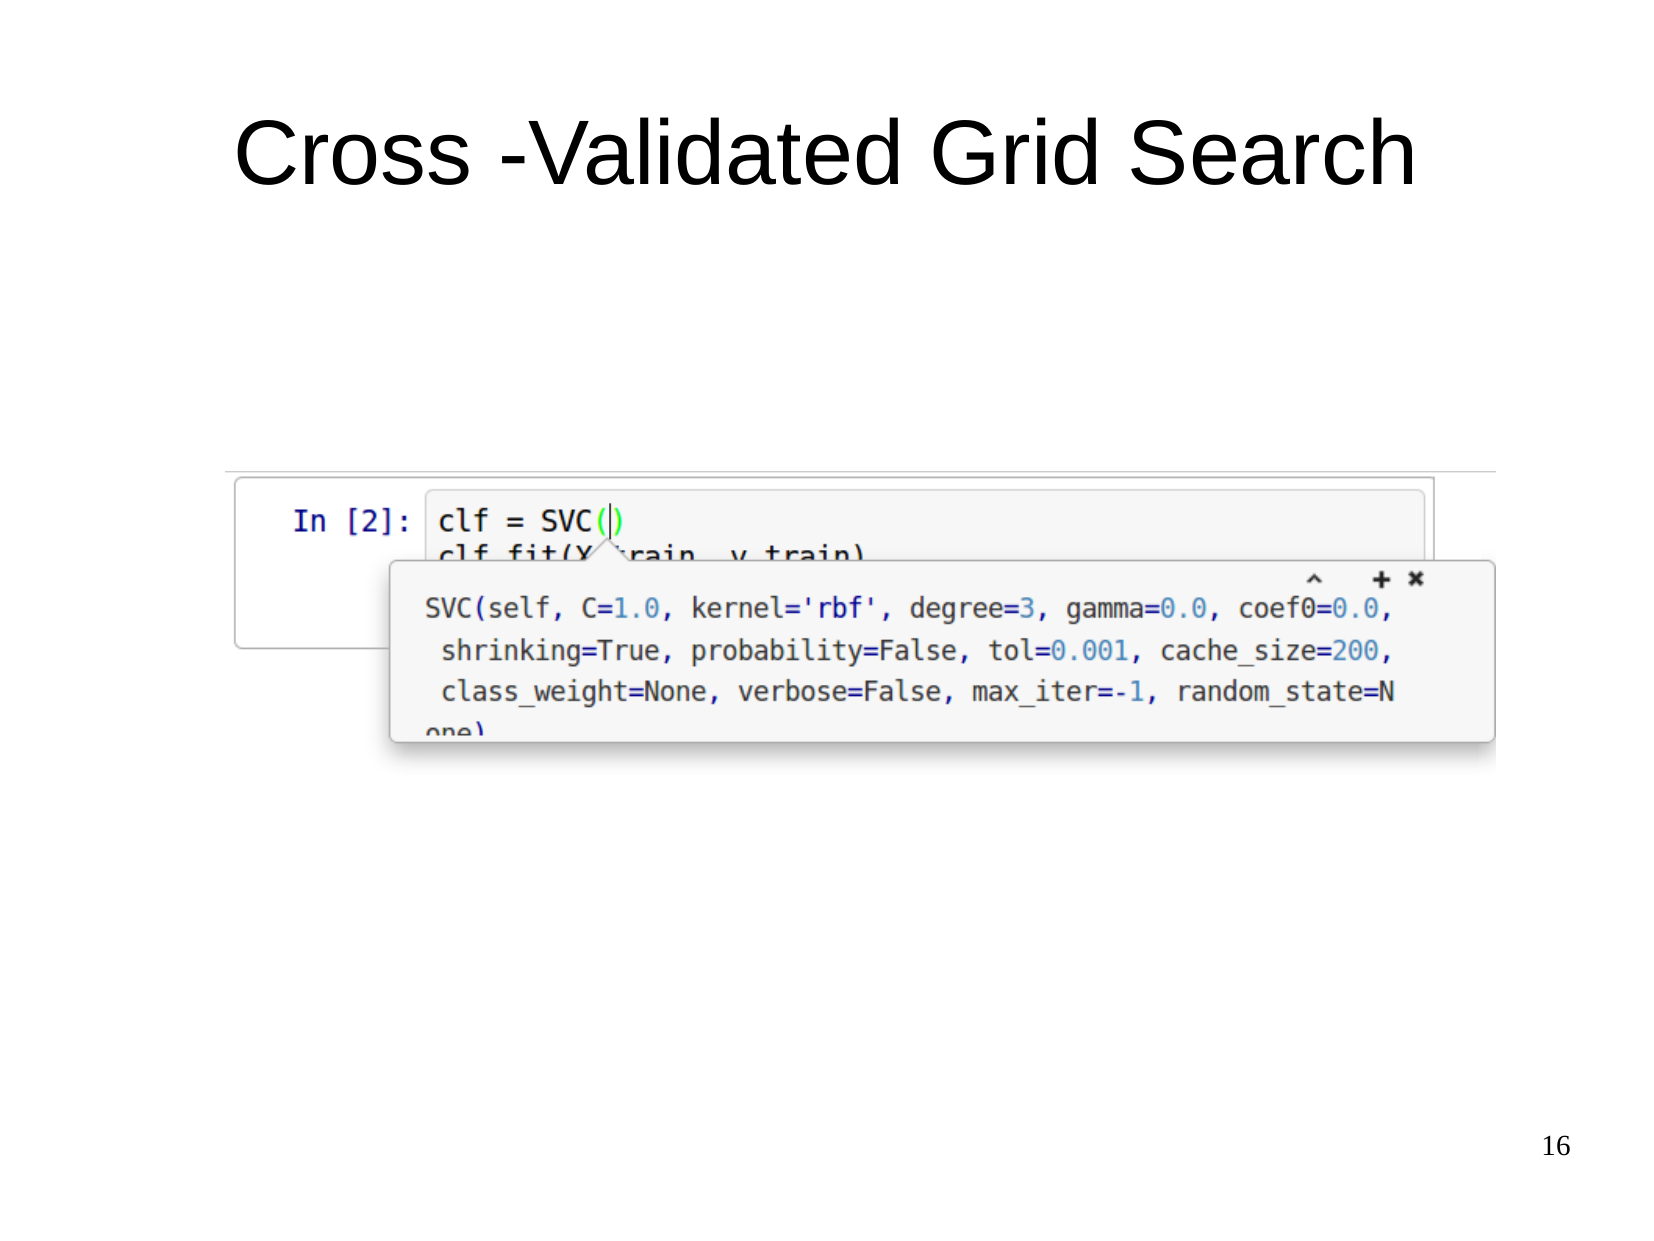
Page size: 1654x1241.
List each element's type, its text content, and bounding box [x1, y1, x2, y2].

picture [225, 469, 1496, 775]
title Cross -Validated Grid Search [82, 49, 1571, 257]
